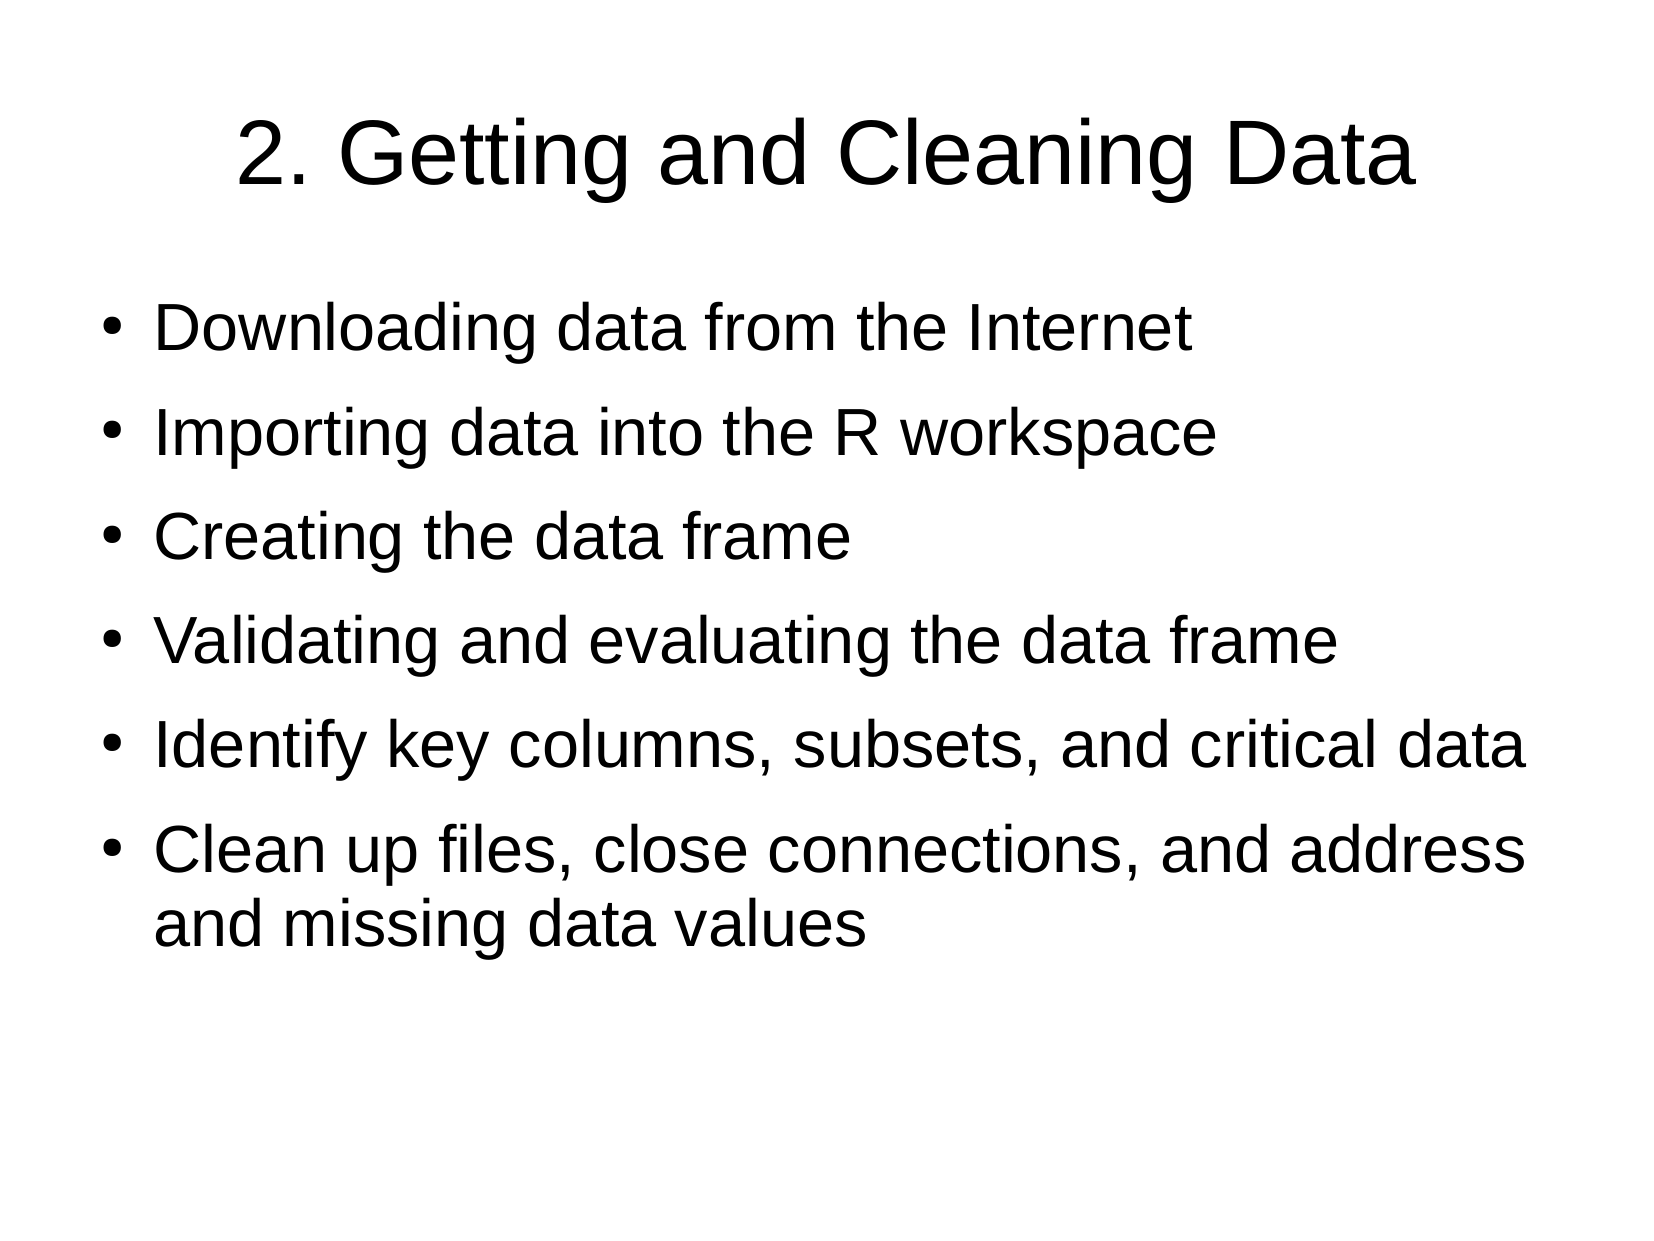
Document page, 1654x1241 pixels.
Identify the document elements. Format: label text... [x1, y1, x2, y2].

title 2. Getting and Cleaning Data [82, 49, 1571, 257]
list Downloading data from the Internet Importing data into the R workspace Creating the data frame Validating and evaluating the data frame Identify key columns, subsets, and critical data Clean up files, close connections, and address and missing data values [82, 290, 1571, 1010]
